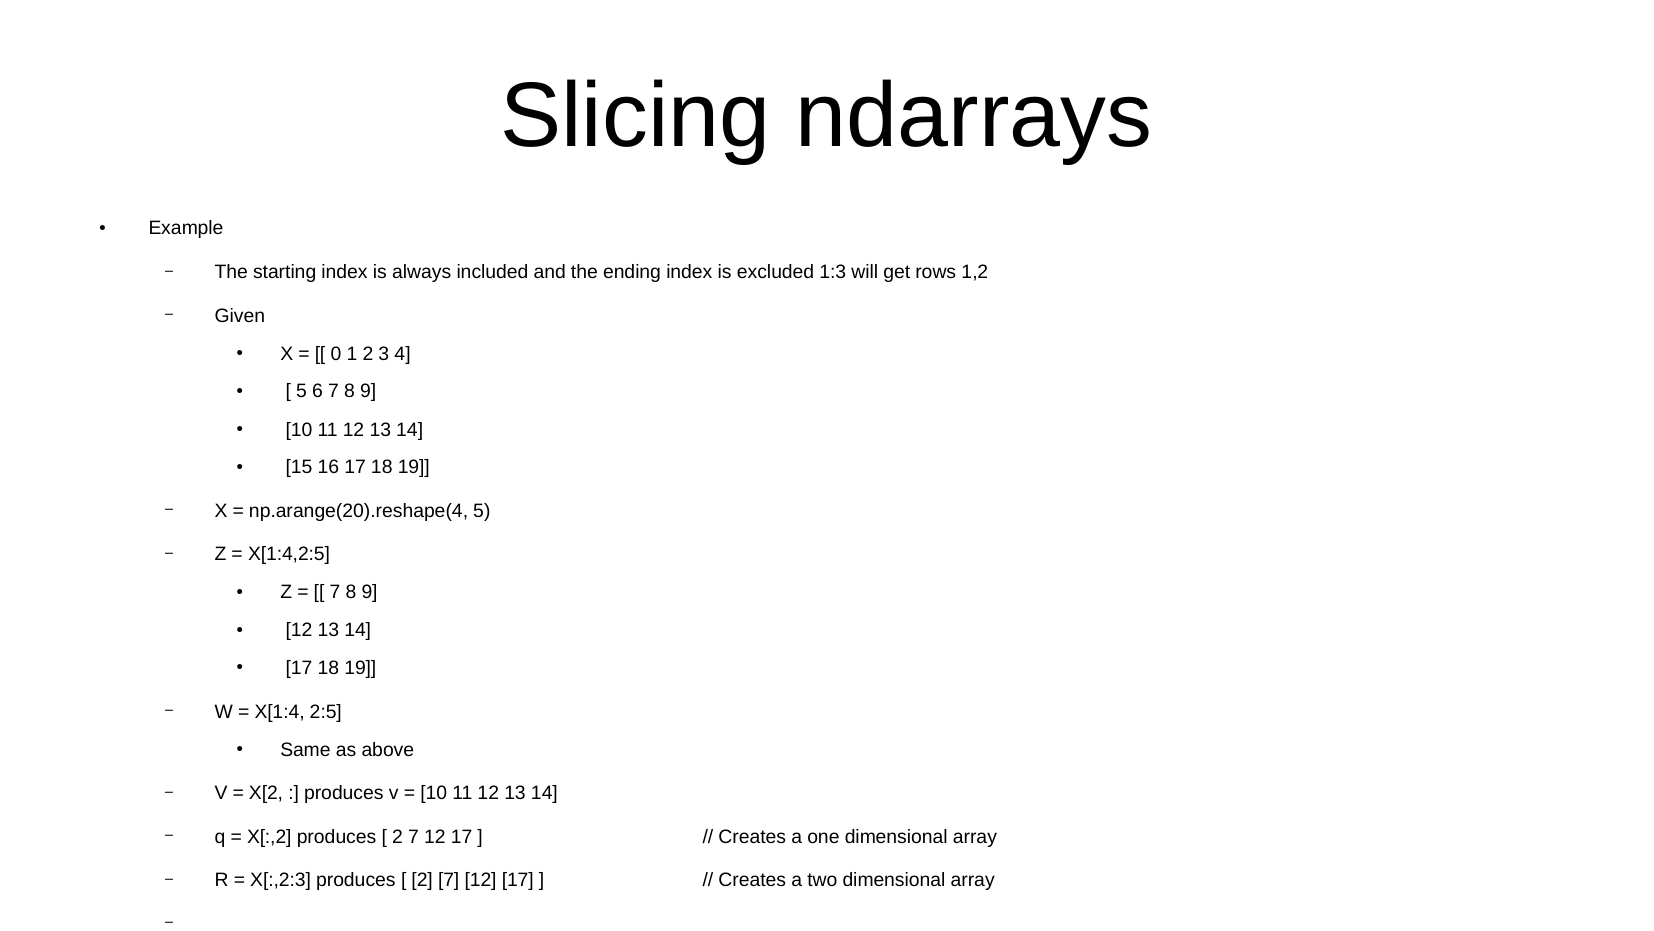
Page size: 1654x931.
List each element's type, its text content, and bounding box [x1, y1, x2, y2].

title Slicing ndarrays [82, 37, 1571, 193]
list Example The starting index is always included and the ending index is excluded 1:3 will get rows 1,2 Given X = [[ 0 1 2 3 4] [ 5 6 7 8 9] [10 11 12 13 14] [15 16 17 18 19]] X = np.arange(20).reshape(4, 5) Z = X[1:4,2:5] Z = [[ 7 8 9] [12 13 14] [17 18 19]] W = X[1:4, 2:5] Same as above V = X[2, :] produces v = [10 11 12 13 14] q = X[:,2] produces [ 2 7 12 17 ] // Creates a one dimensional array R = X[:,2:3] produces [ [2] [7] [12] [17] ] // Creates a two dimensional array [82, 217, 1636, 901]
